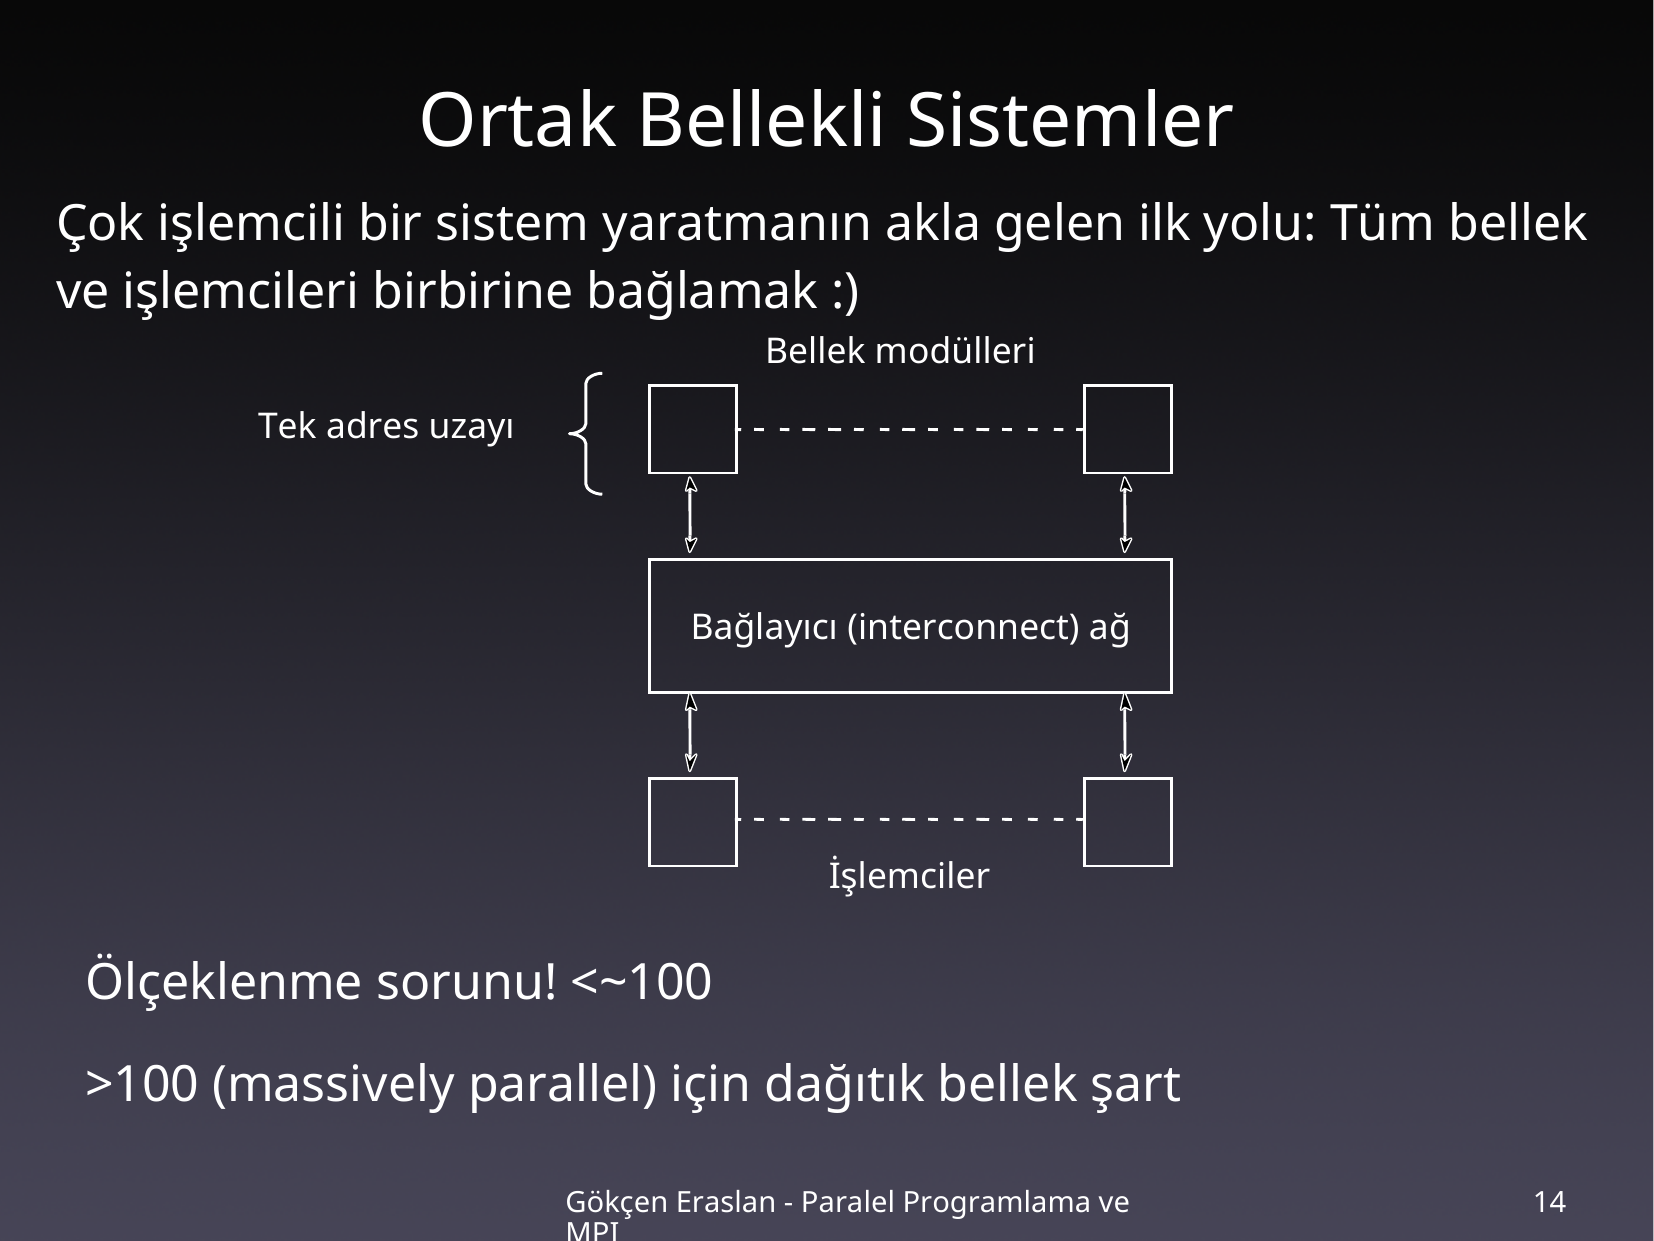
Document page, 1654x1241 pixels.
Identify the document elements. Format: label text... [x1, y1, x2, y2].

text_box [1121, 693, 1132, 710]
picture [580, 1226, 586, 1241]
text_box Ölçeklenme sorunu! <~100 >100 (massively parallel) için dağıtık bellek şart [72, 911, 1204, 1145]
text_box [1121, 538, 1132, 552]
text_box [686, 754, 697, 771]
title Ortak Bellekli Sistemler [41, 41, 1613, 179]
text_box Bellek modülleri [765, 326, 1037, 375]
picture [596, 1224, 604, 1233]
text_box [686, 477, 697, 491]
text_box [686, 538, 697, 552]
text_box [1121, 754, 1132, 771]
picture [0, 0, 1654, 1241]
text_box Bağlayıcı (interconnect) ağ [690, 601, 1132, 650]
text_box [1121, 477, 1132, 491]
list Çok işlemcili bir sistem yaratmanın akla gelen ilk yolu: Tüm bellek ve işlemcileri birbirine bağlamak :) [41, 179, 1613, 326]
text_box Tek adres uzayı [258, 400, 516, 450]
picture [570, 1226, 576, 1241]
text_box İşlemciler [828, 850, 991, 899]
text_box [686, 693, 697, 710]
